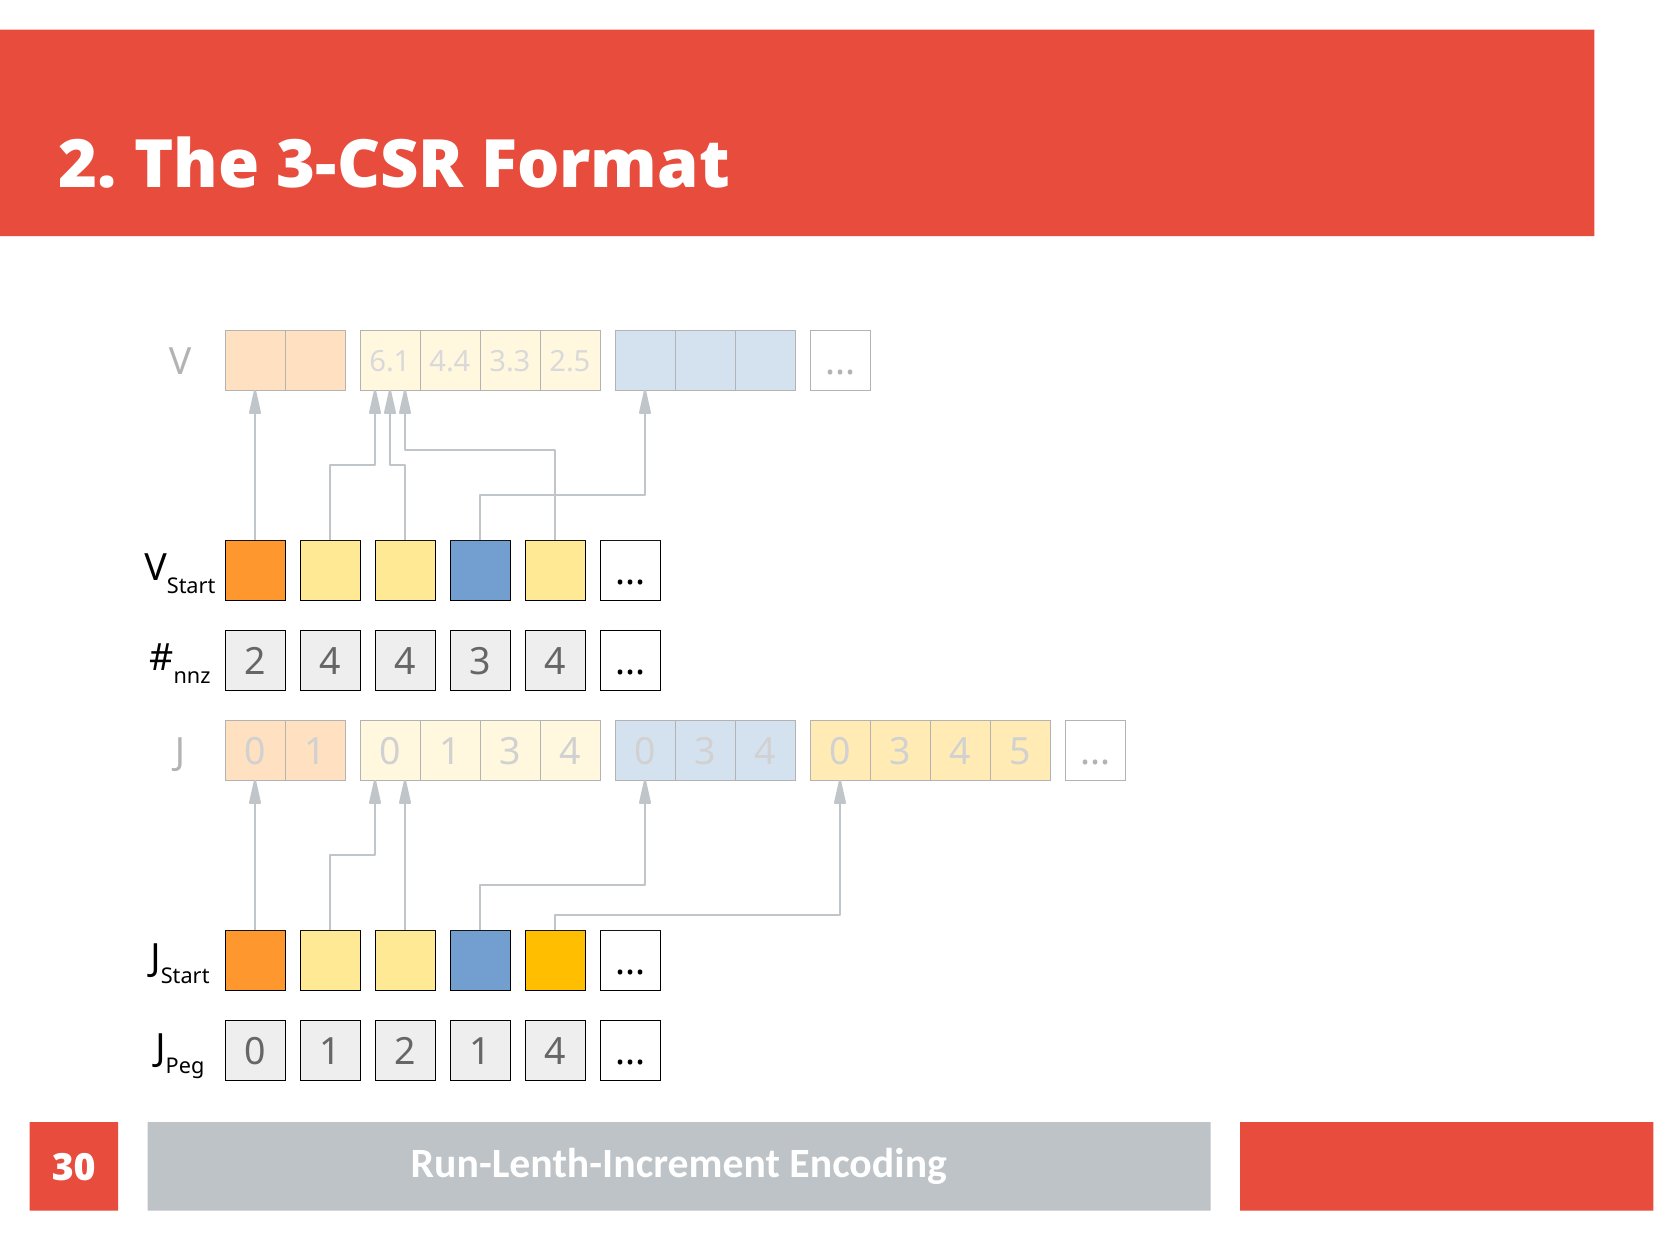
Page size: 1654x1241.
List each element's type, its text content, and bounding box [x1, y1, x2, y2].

text_box 4 [525, 1020, 586, 1081]
text_box #nnz [150, 630, 211, 691]
text_box [150, 705, 1141, 991]
text_box 0 [225, 1020, 286, 1081]
text_box ... [600, 541, 661, 601]
text_box ... [600, 630, 661, 691]
text_box ... [600, 931, 661, 991]
text_box JPeg [150, 1020, 211, 1081]
title 2. The 3-CSR Format [59, 59, 1595, 207]
text_box 3 [450, 630, 511, 691]
text_box [90, 285, 886, 601]
text_box ... [600, 1020, 661, 1081]
text_box 4 [525, 630, 586, 691]
text_box 1 [300, 1020, 361, 1081]
text_box 2 [225, 630, 286, 691]
text_box 4 [300, 630, 361, 691]
text_box 2 [375, 1020, 436, 1081]
text_box VStart [150, 541, 211, 601]
text_box 1 [450, 1020, 511, 1081]
text_box JStart [150, 931, 211, 991]
text_box Run-Lenth-Increment Encoding [150, 1125, 1208, 1210]
text_box 4 [375, 630, 436, 691]
